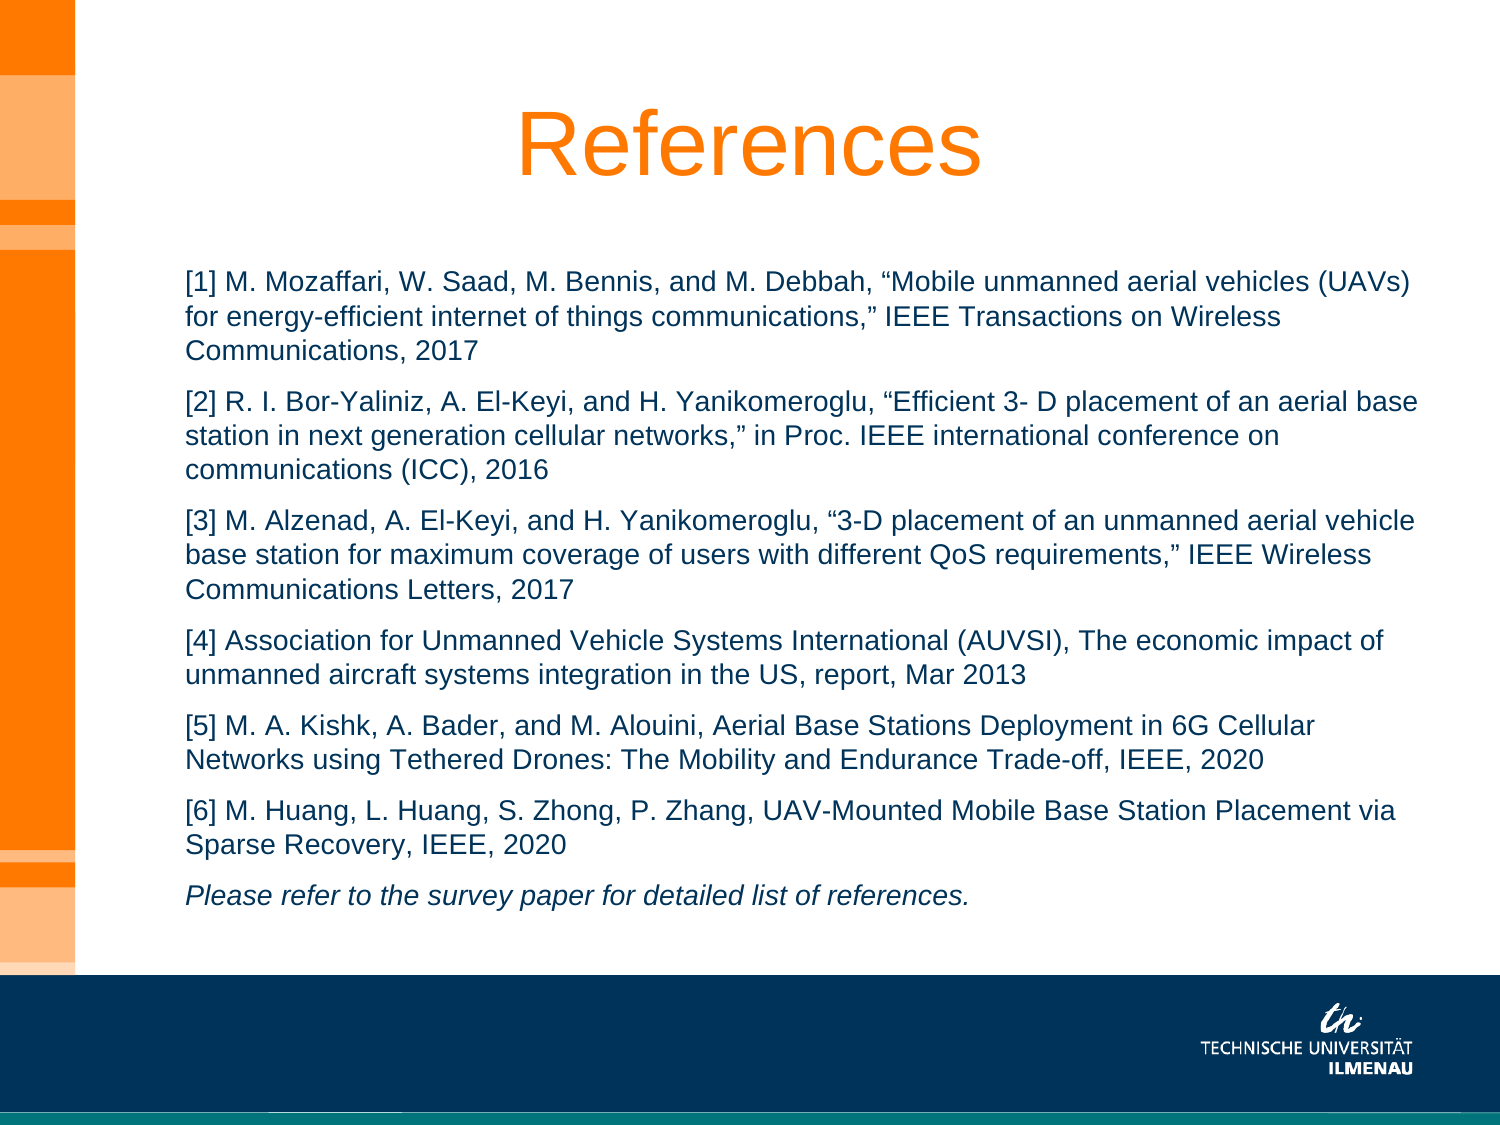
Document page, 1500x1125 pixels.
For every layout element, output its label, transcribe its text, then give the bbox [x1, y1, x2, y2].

title References [74, 20, 1425, 257]
list [1] M. Mozaffari, W. Saad, M. Bennis, and M. Debbah, “Mobile unmanned aerial vehicles (UAVs) for energy-efficient internet of things communications,” IEEE Transactions on Wireless Communications, 2017 [2] R. I. Bor-Yaliniz, A. El-Keyi, and H. Yanikomeroglu, “Efficient 3- D placement of an aerial base station in next generation cellular networks,” in Proc. IEEE international conference on communications (ICC), 2016 [3] M. Alzenad, A. El-Keyi, and H. Yanikomeroglu, “3-D placement of an unmanned aerial vehicle base station for maximum coverage of users with different QoS requirements,” IEEE Wireless Communications Letters, 2017 [4] Association for Unmanned Vehicle Systems International (AUVSI), The economic impact of unmanned aircraft systems integration in the US, report, Mar 2013 [5] M. A. Kishk, A. Bader, and M. Alouini, Aerial Base Stations Deployment in 6G Cellular Networks using Tethered Drones: The Mobility and Endurance Trade-off, IEEE, 2020 [6] M. Huang, L. Huang, S. Zhong, P. Zhang, UAV-Mounted Mobile Base Station Placement via Sparse Recovery, IEEE, 2020 Please refer to the survey paper for detailed list of references. [74, 263, 1425, 916]
